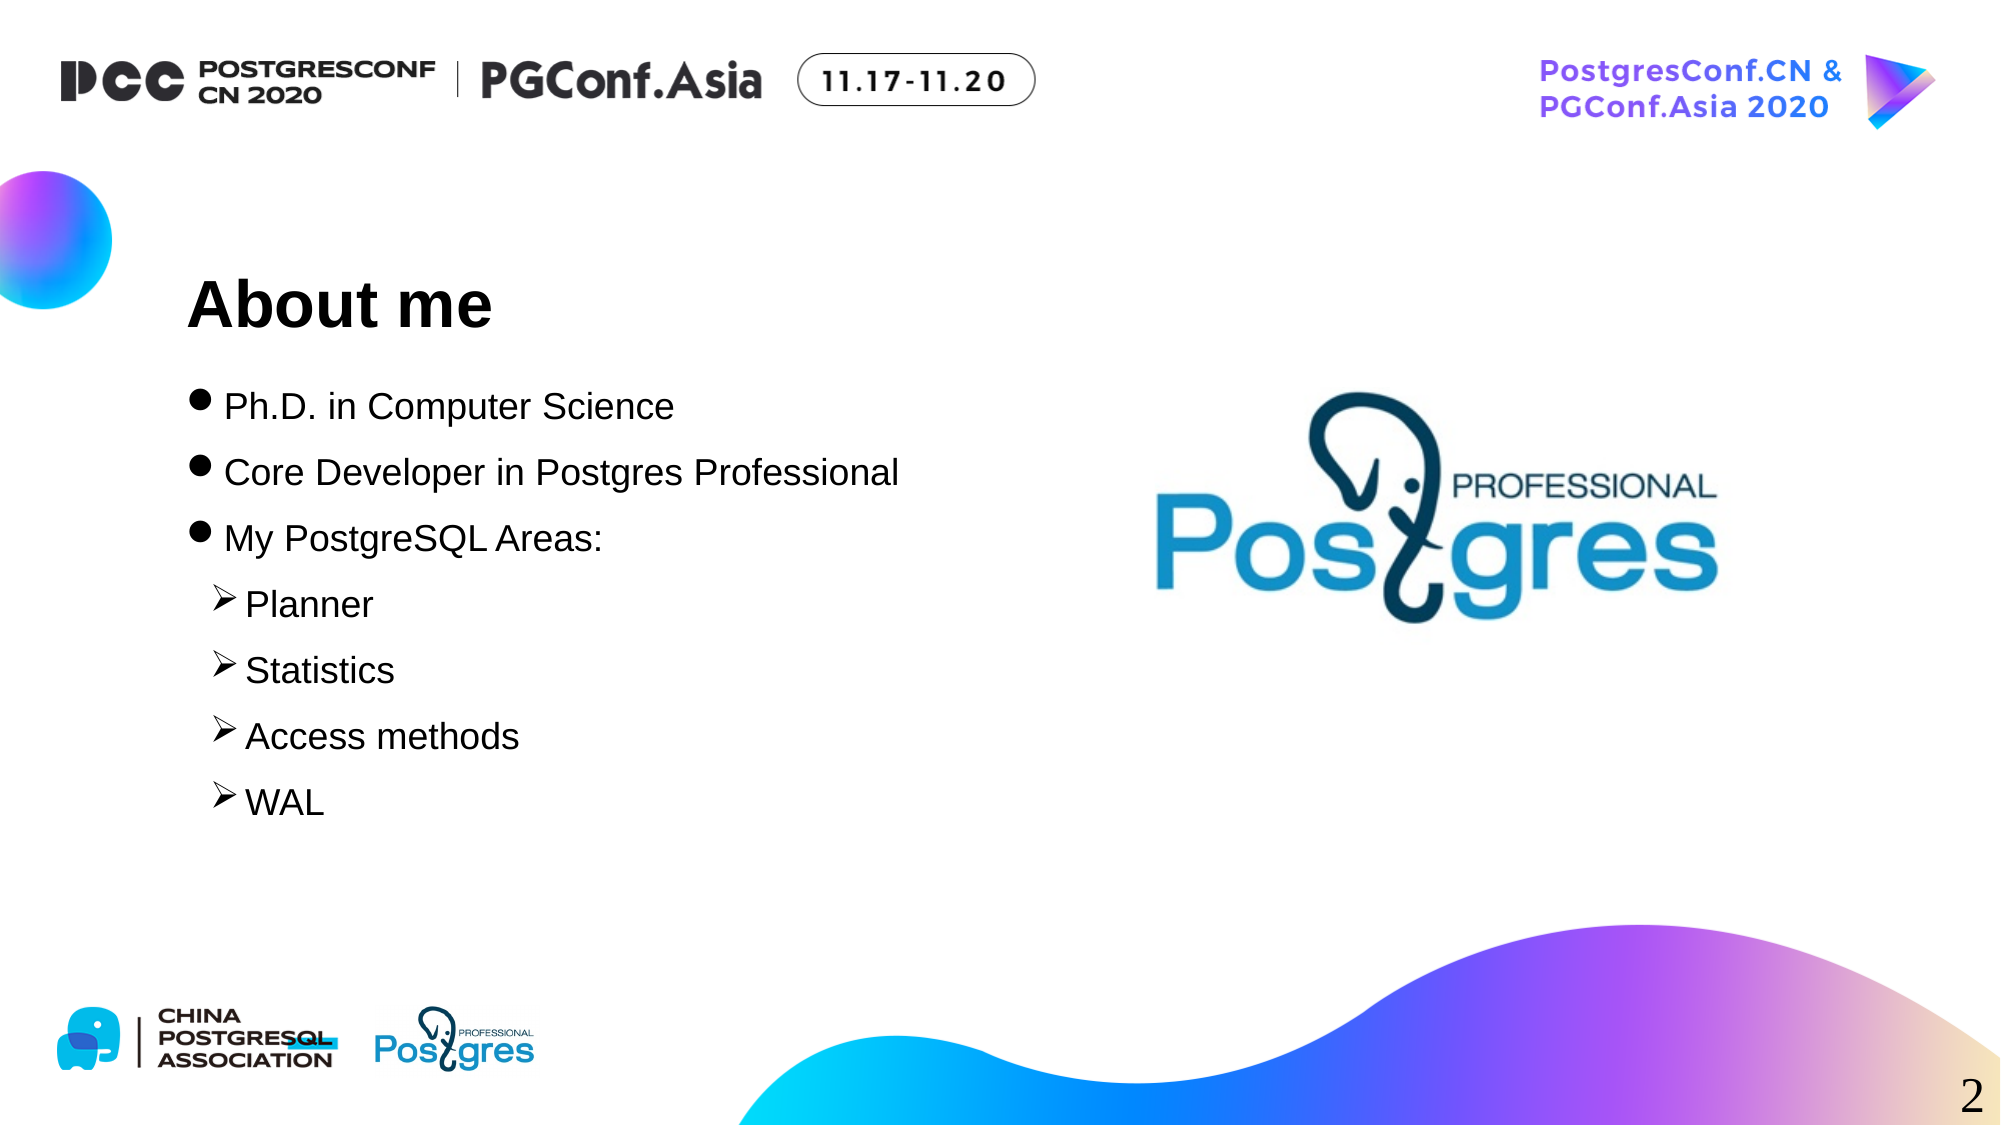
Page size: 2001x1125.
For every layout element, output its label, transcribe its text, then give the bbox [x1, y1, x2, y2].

text_box <номер> [1883, 1054, 2000, 1125]
text_box About me [171, 237, 1850, 349]
picture [0, 0, 2001, 1125]
text_box Ph.D. in Computer Science Core Developer in Postgres Professional My PostgreSQL Areas: Planner Statistics Access methods WAL [171, 375, 1850, 959]
